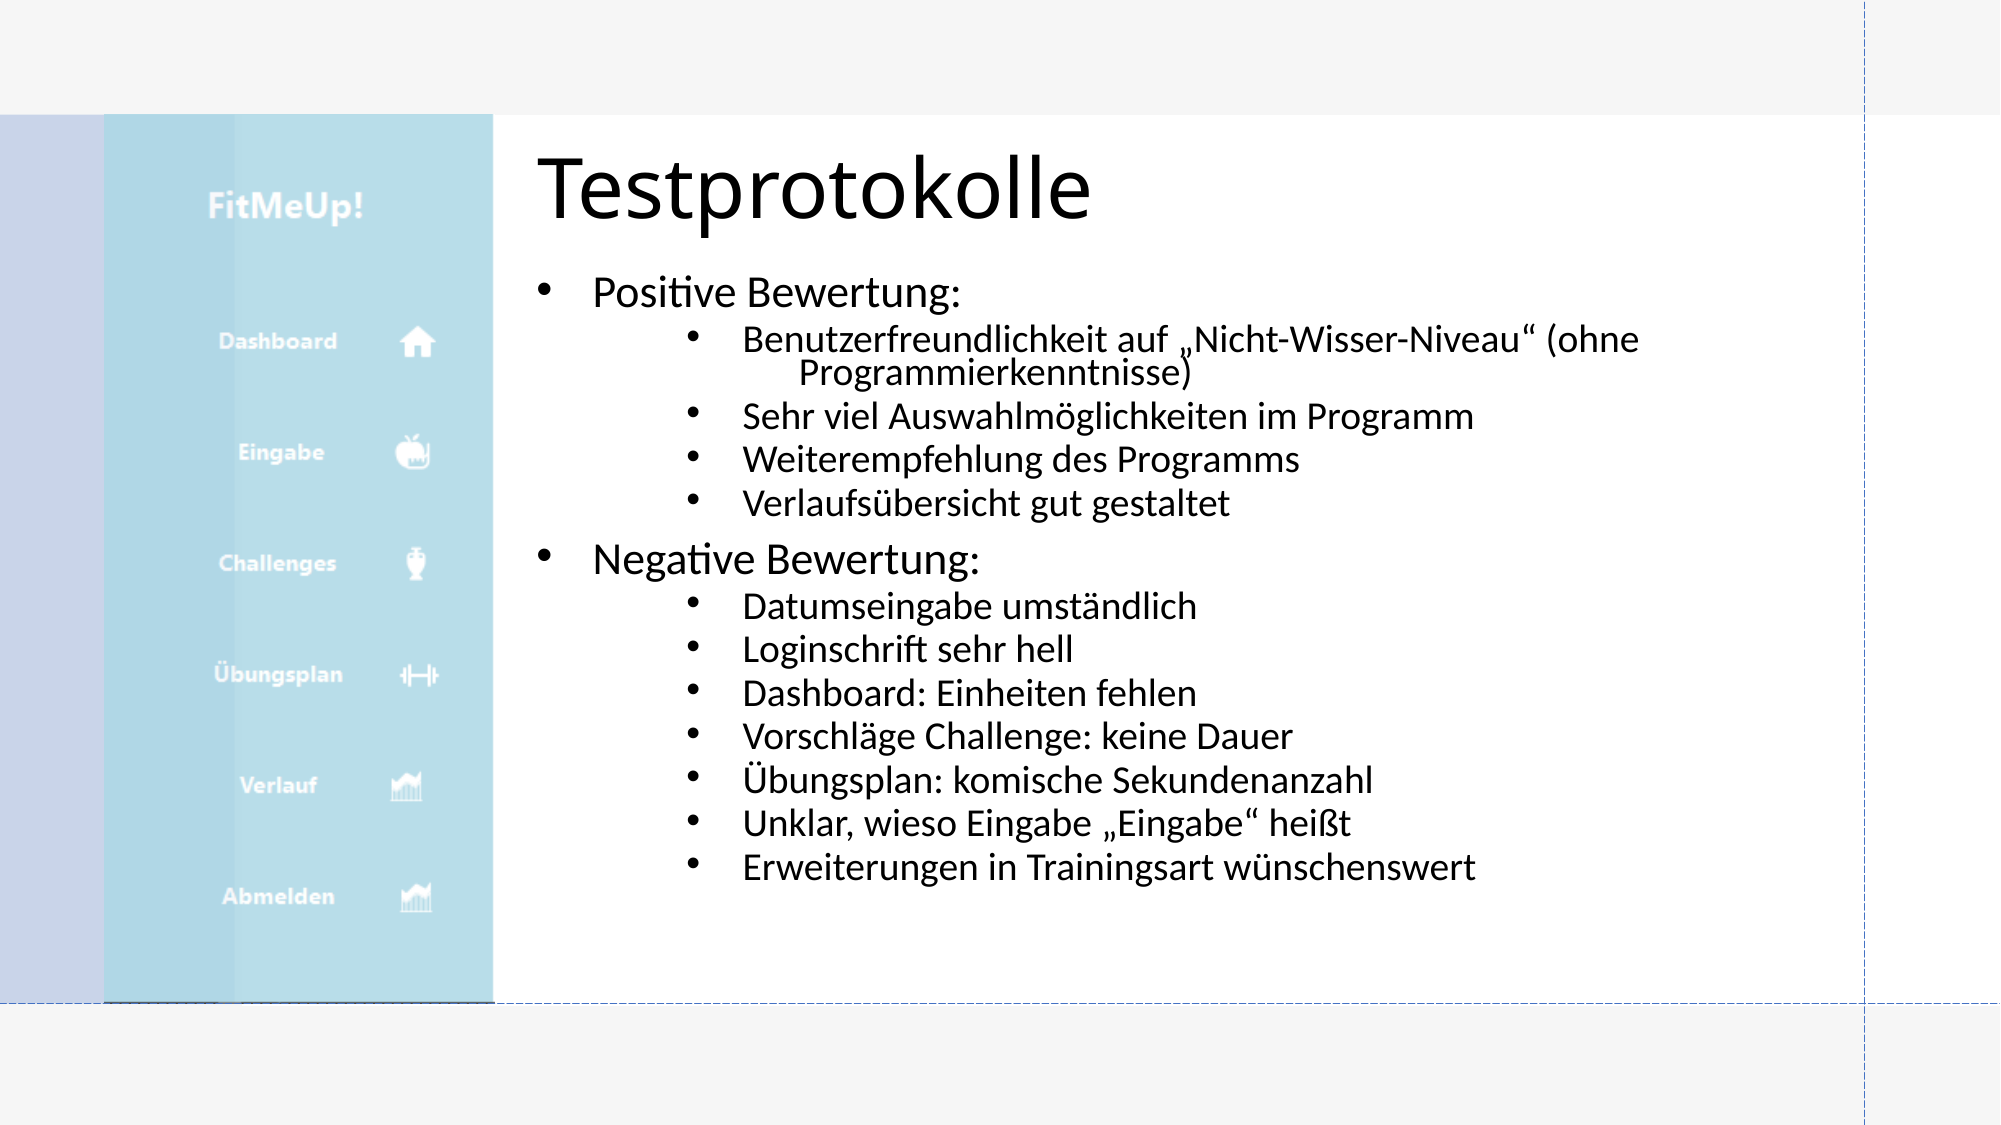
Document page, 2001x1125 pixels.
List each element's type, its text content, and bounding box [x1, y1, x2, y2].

picture [104, 114, 495, 1004]
text_box [0, 0, 2000, 1125]
subtitle Positive Bewertung: Benutzerfreundlichkeit auf „Nicht-Wisser-Niveau“ (ohne Programmierkenntnisse) Sehr viel Auswahlmöglichkeiten im Programm Weiterempfehlung des Programms Verlaufsübersicht gut gestaltet Negative Bewertung: Datumseingabe umständlich Loginschrift sehr hell Dashboard: Einheiten fehlen Vorschläge Challenge: keine Dauer Übungsplan: komische Sekundenanzahl Unklar, wieso Eingabe „Eingabe“ heißt Erweiterungen in Trainingsart wünschenswert [521, 269, 1804, 965]
title Testprotokolle [522, 89, 1478, 245]
